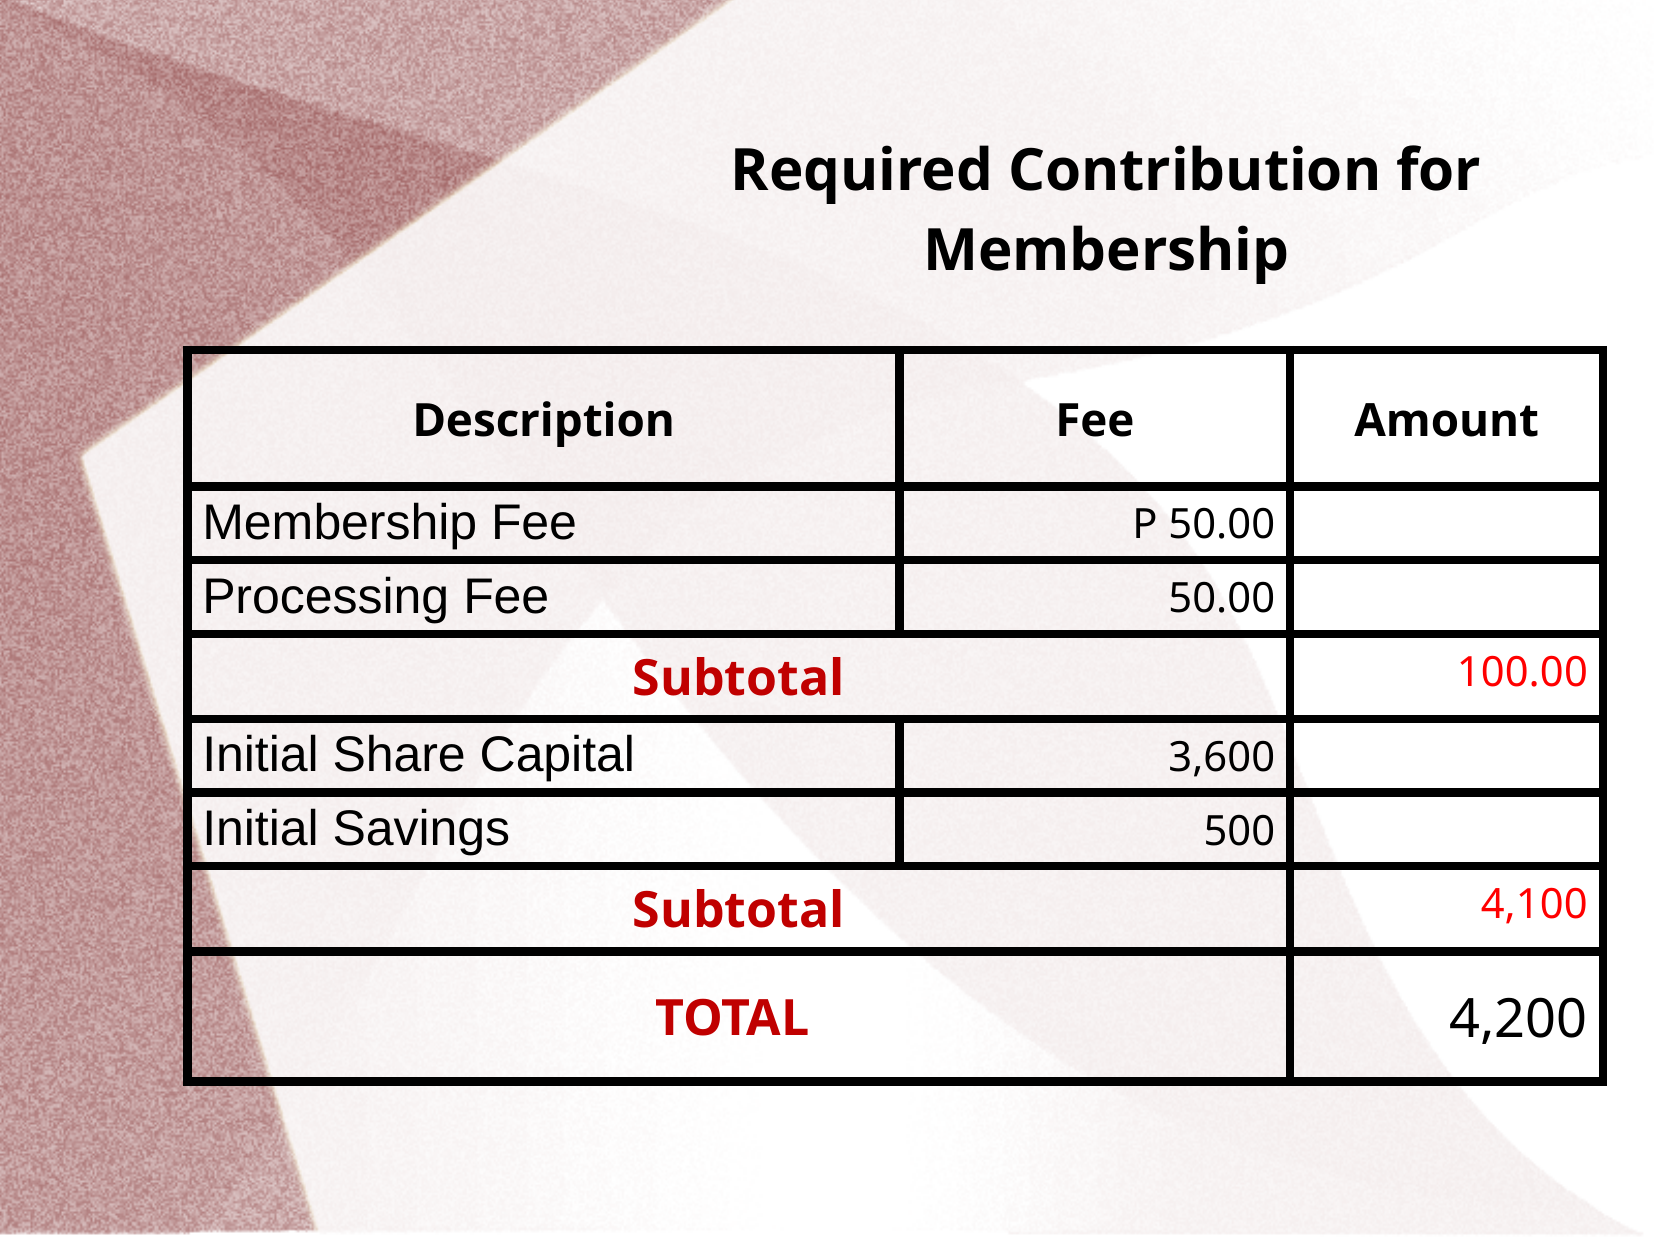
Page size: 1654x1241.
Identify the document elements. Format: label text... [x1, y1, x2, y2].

table_cell 4,100 [1294, 870, 1599, 947]
table_header Fee [904, 354, 1286, 482]
table_cell P 50.00 [904, 491, 1286, 556]
table_cell [1294, 564, 1599, 630]
table_cell TOTAL [192, 956, 1286, 1077]
table_cell 50.00 [904, 564, 1286, 630]
table_header Amount [1294, 354, 1599, 482]
picture [0, 0, 1654, 1241]
table_cell Initial Savings [192, 797, 895, 862]
table_cell 500 [904, 797, 1286, 862]
text_box Required Contribution for Membership [675, 121, 1538, 301]
table_cell [1294, 723, 1599, 788]
table_cell Membership Fee [192, 491, 895, 556]
table_cell Subtotal [192, 638, 1286, 715]
table_cell 4,200 [1294, 956, 1599, 1077]
table_cell Processing Fee [192, 564, 895, 630]
table_cell 100.00 [1294, 638, 1599, 715]
table_cell 3,600 [904, 723, 1286, 788]
table_cell [1294, 797, 1599, 862]
table_cell Initial Share Capital [192, 723, 895, 788]
table_cell Subtotal [192, 870, 1286, 947]
table_cell [1294, 491, 1599, 556]
table_header Description [192, 354, 895, 482]
